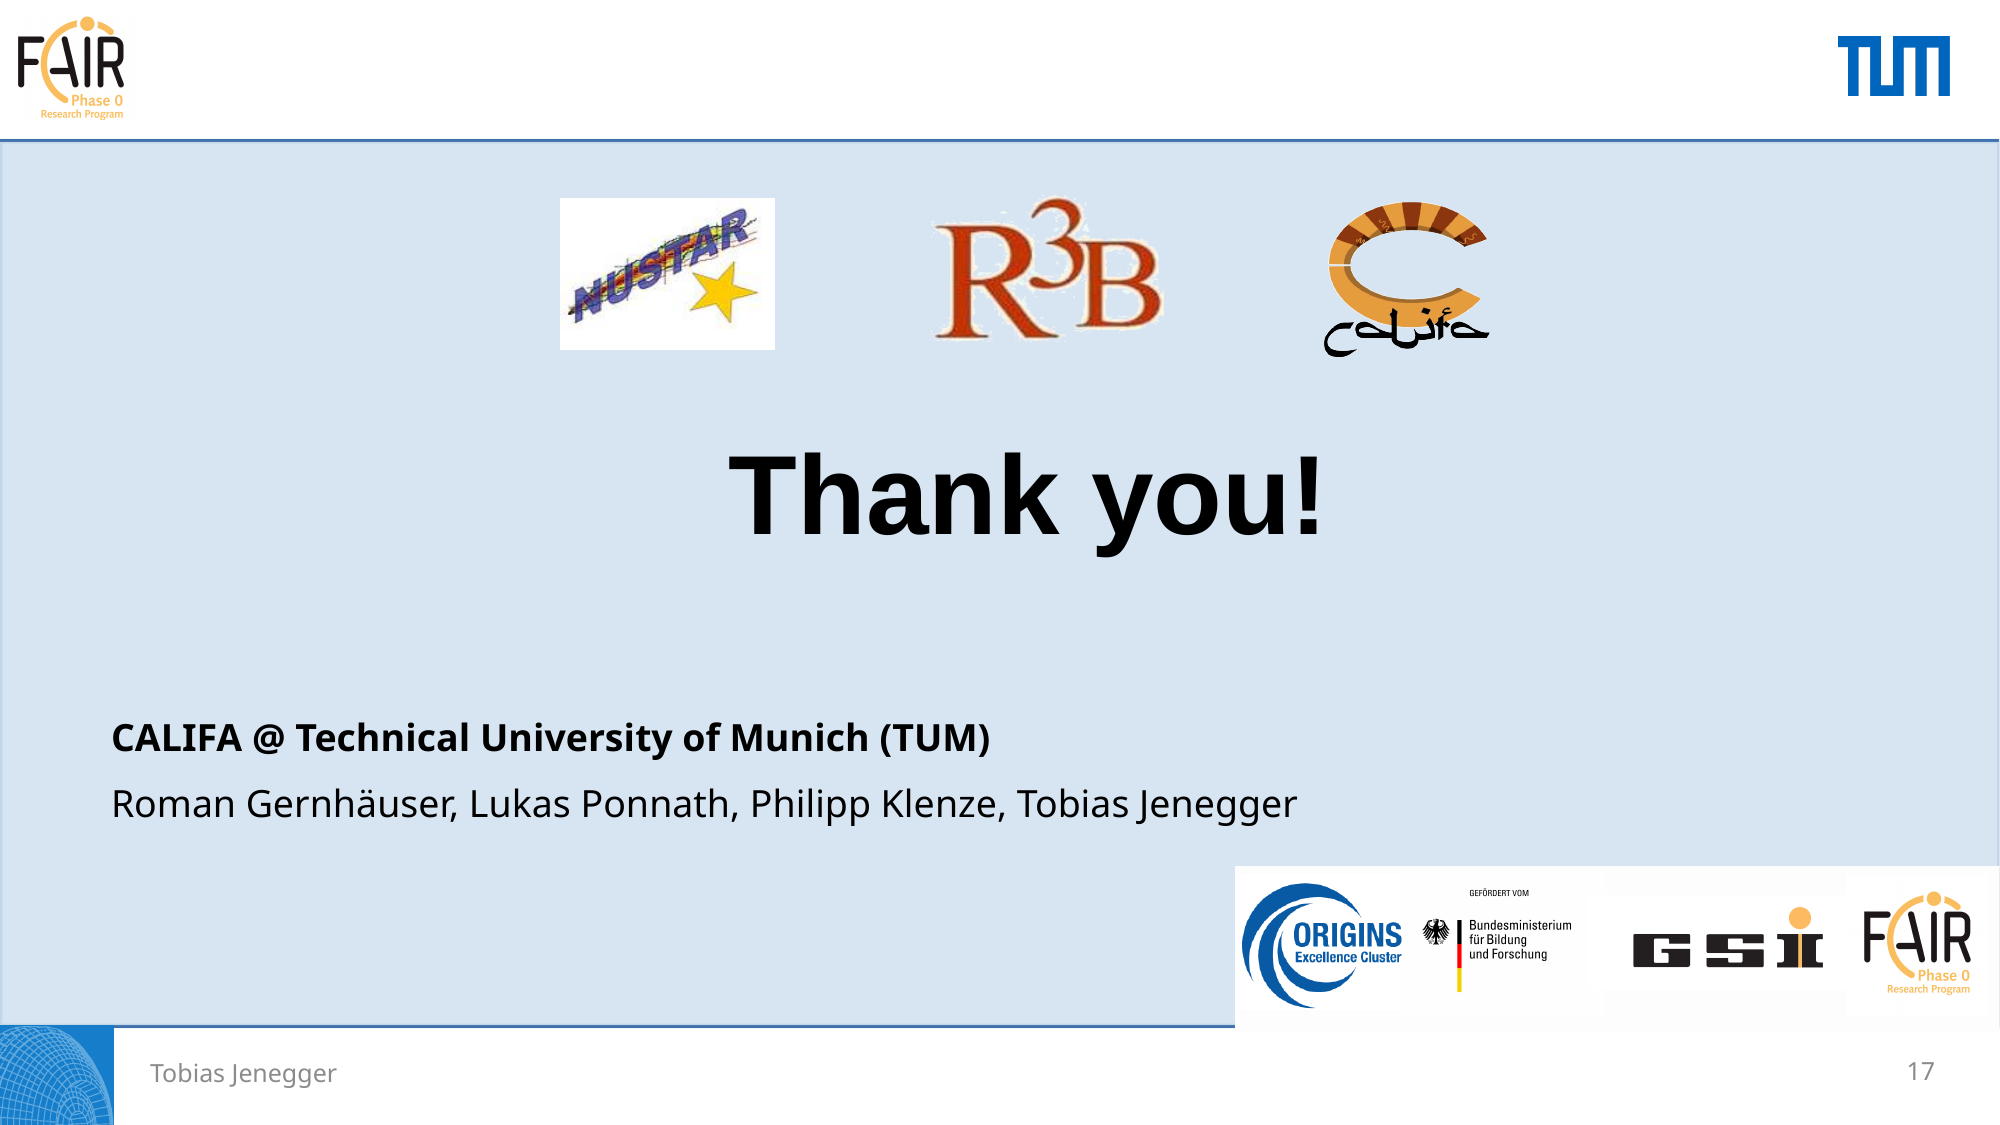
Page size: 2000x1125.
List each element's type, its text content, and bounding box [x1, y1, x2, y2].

list CALIFA @ Technical University of Munich (TUM) Roman Gernhäuser, Lukas Ponnath, Philipp Klenze, Tobias Jenegger [96, 113, 1909, 990]
picture [560, 198, 775, 350]
picture [931, 194, 1164, 343]
text_box Thank you! [714, 425, 1411, 860]
text_box [1235, 866, 2000, 1032]
picture [1321, 198, 1494, 362]
picture [1838, 36, 1950, 96]
picture [15, 15, 142, 120]
picture [1240, 872, 1989, 1017]
picture [0, 1025, 114, 1125]
